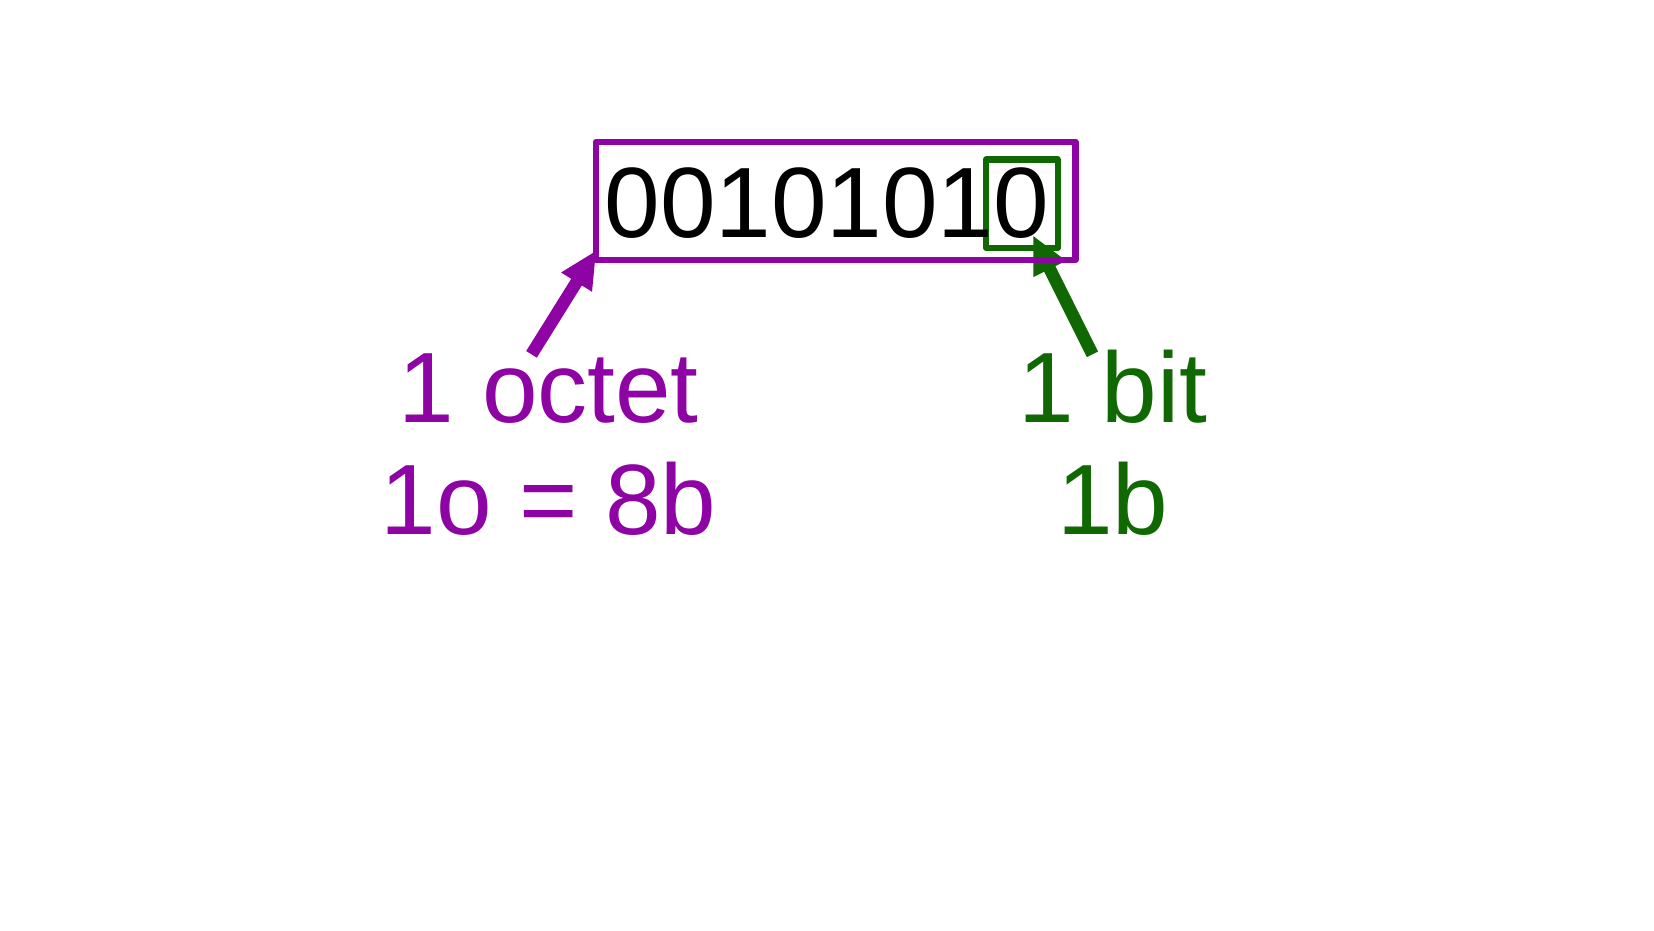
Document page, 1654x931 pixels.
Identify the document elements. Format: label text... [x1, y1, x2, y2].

text_box 1 octet 1o = 8b [366, 324, 732, 564]
text_box 00101010 [589, 139, 593, 254]
text_box 00101010 [599, 145, 1064, 257]
text_box 1 bit 1b [1003, 324, 1223, 564]
